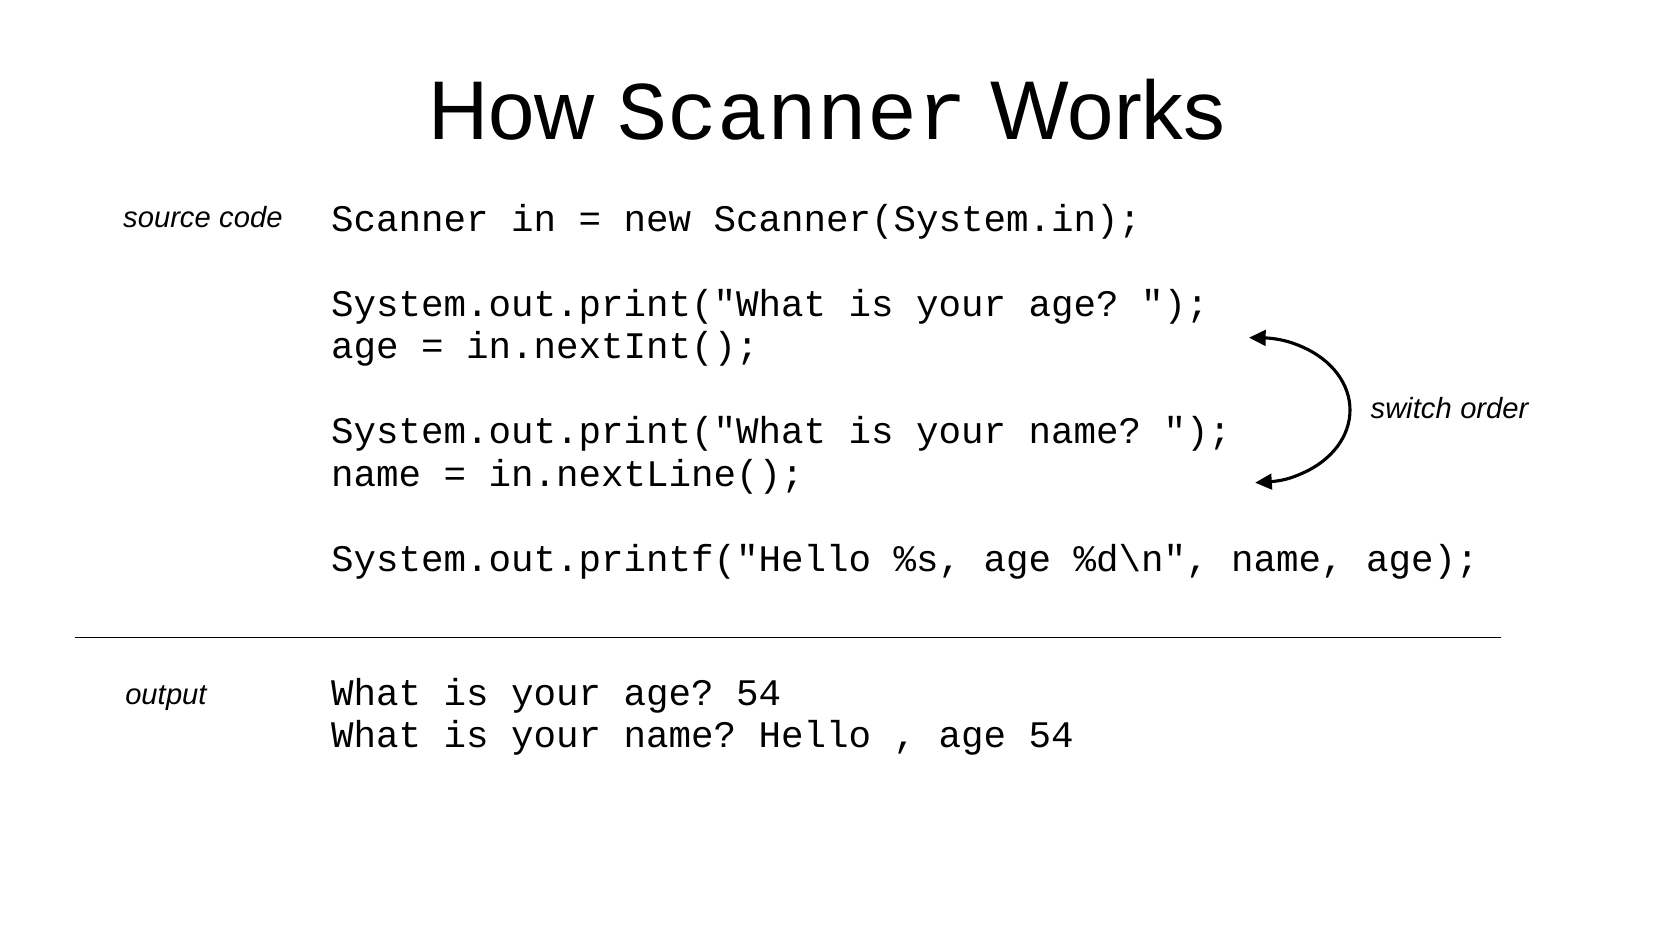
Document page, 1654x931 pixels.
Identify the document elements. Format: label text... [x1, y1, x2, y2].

text_box source code [108, 193, 298, 242]
text_box Scanner in = new Scanner(System.in); System.out.print("What is your age? "); age = in.nextInt(); System.out.print("What is your name? "); name = in.nextLine(); System.out.printf("Hello %s, age %d\n", name, age); [316, 192, 1514, 590]
text_box switch order [1355, 384, 1544, 433]
text_box What is your age? 54 What is your name? Hello , age 54 [316, 666, 1089, 852]
title How Scanner Works [82, 37, 1571, 193]
text_box output [110, 670, 301, 719]
